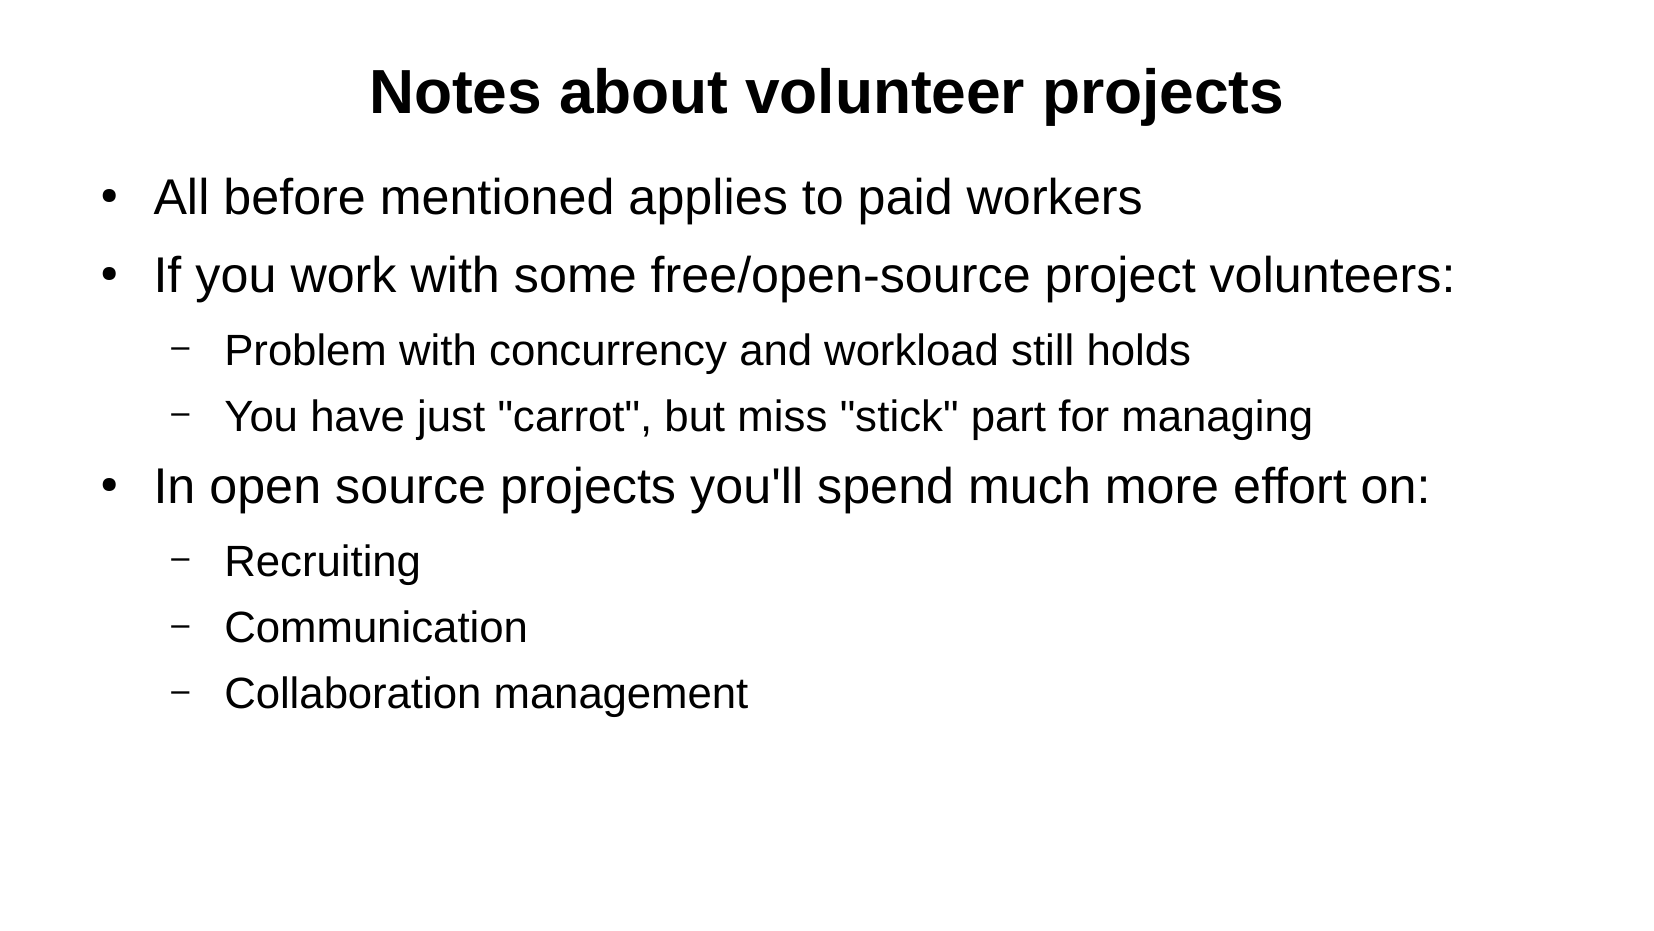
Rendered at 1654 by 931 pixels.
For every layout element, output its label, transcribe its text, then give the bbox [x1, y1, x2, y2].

list All before mentioned applies to paid workers If you work with some free/open-source project volunteers: Problem with concurrency and workload still holds You have just "carrot", but miss "stick" part for managing In open source projects you'll spend much more effort on: Recruiting Communication Collaboration management [82, 168, 1538, 889]
title Notes about volunteer projects [82, 37, 1571, 147]
